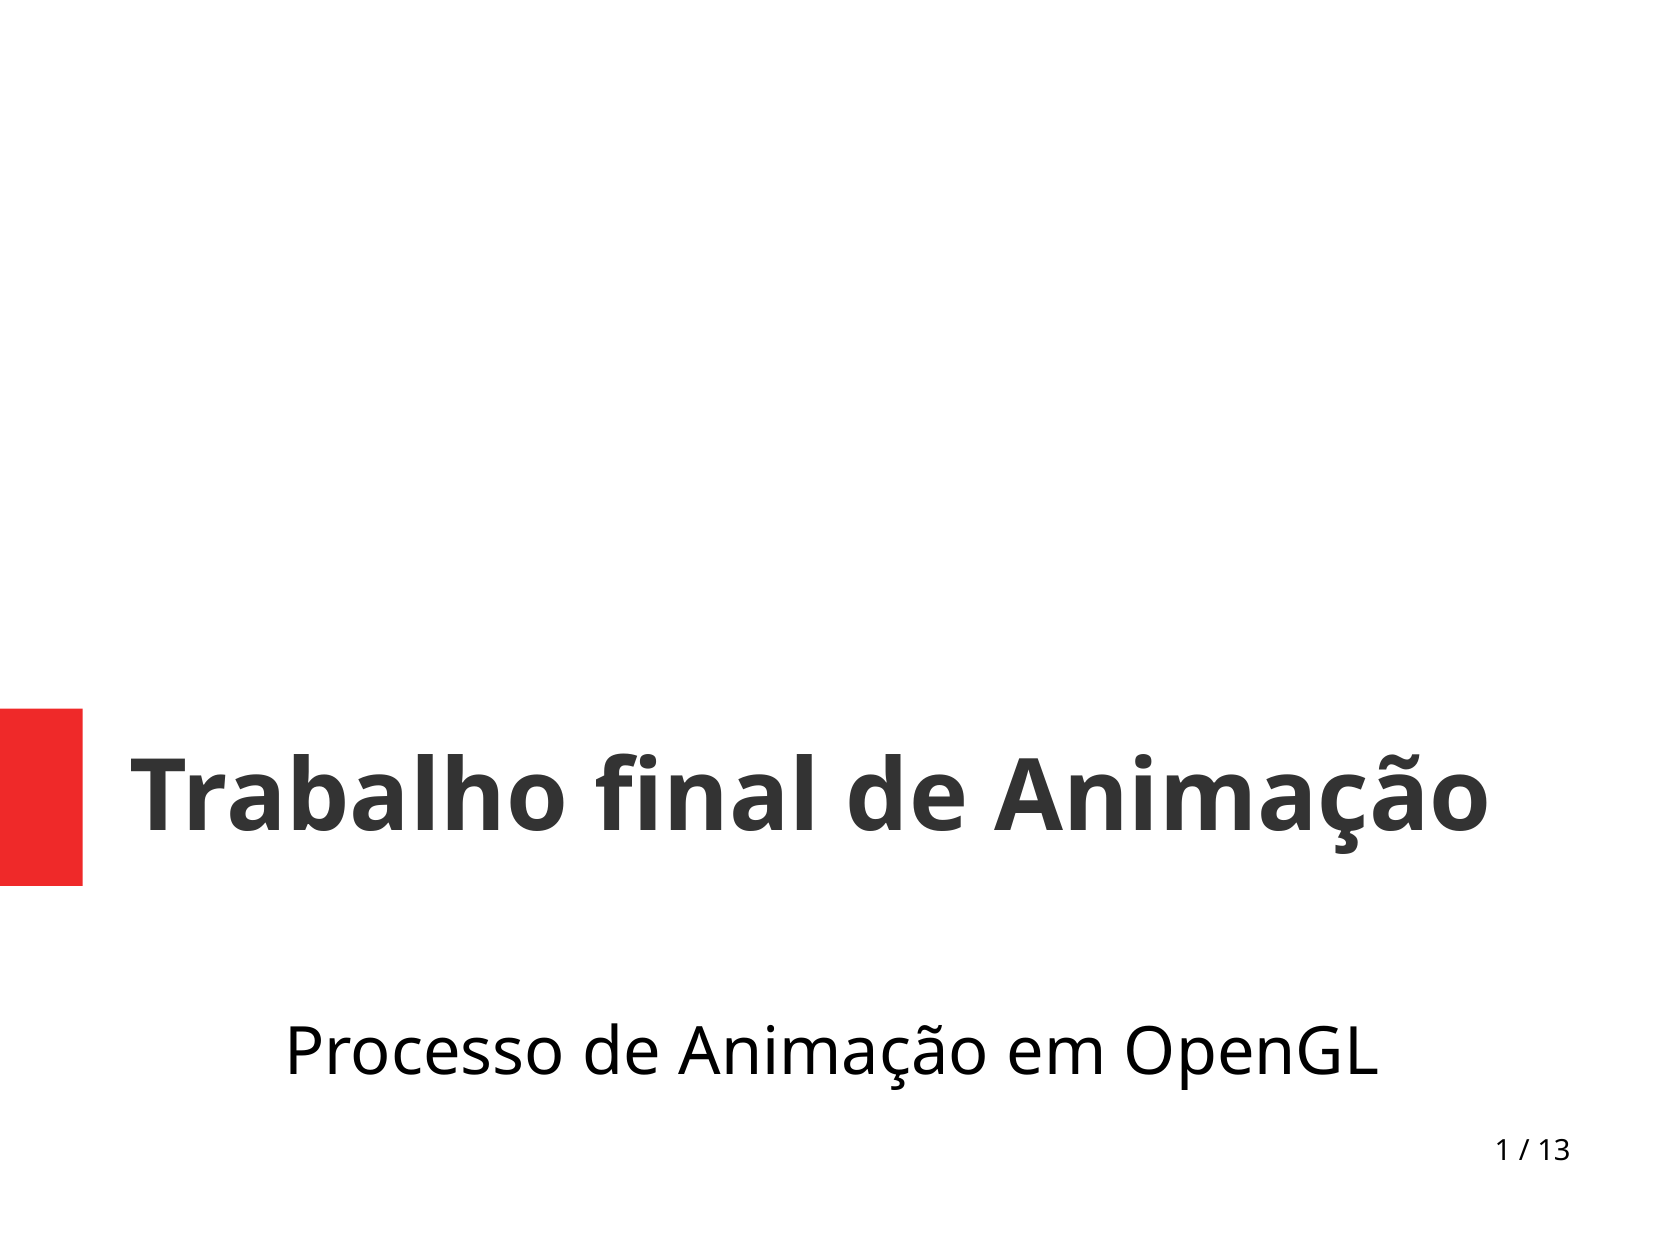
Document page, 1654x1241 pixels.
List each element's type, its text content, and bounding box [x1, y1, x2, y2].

title Trabalho final de Animação [129, 673, 1536, 910]
subtitle Processo de Animação em OpenGL [129, 968, 1536, 1130]
